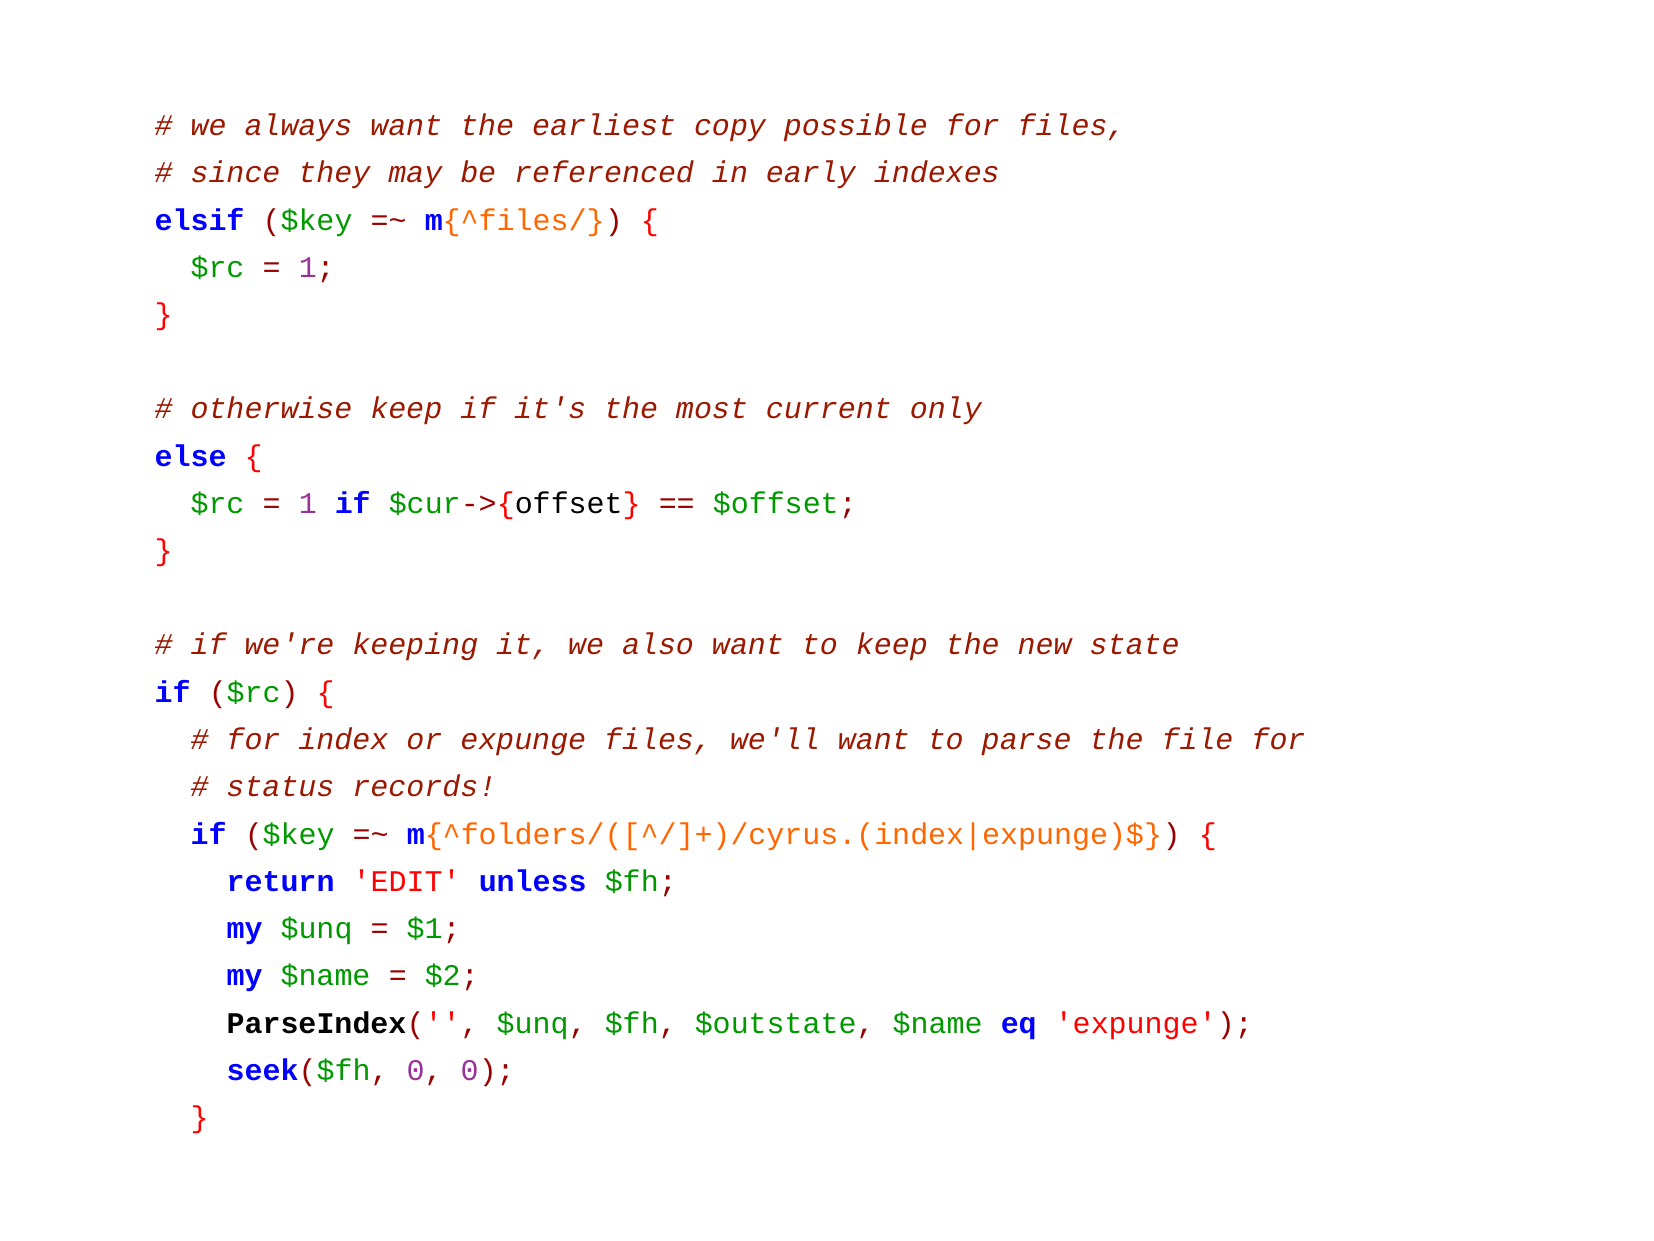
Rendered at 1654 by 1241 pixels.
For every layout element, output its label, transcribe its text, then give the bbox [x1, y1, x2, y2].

list # we always want the earliest copy possible for files, # since they may be referenced in early indexes elsif ($key =~ m{^files/}) { $rc = 1; } # otherwise keep if it's the most current only else { $rc = 1 if $cur->{offset} == $offset; } # if we're keeping it, we also want to keep the new state if ($rc) { # for index or expunge files, we'll want to parse the file for # status records! if ($key =~ m{^folders/([^/]+)/cyrus.(index|expunge)$}) { return 'EDIT' unless $fh; my $unq = $1; my $name = $2; ParseIndex('', $unq, $fh, $outstate, $name eq 'expunge'); seek($fh, 0, 0); } [82, 110, 1571, 1145]
